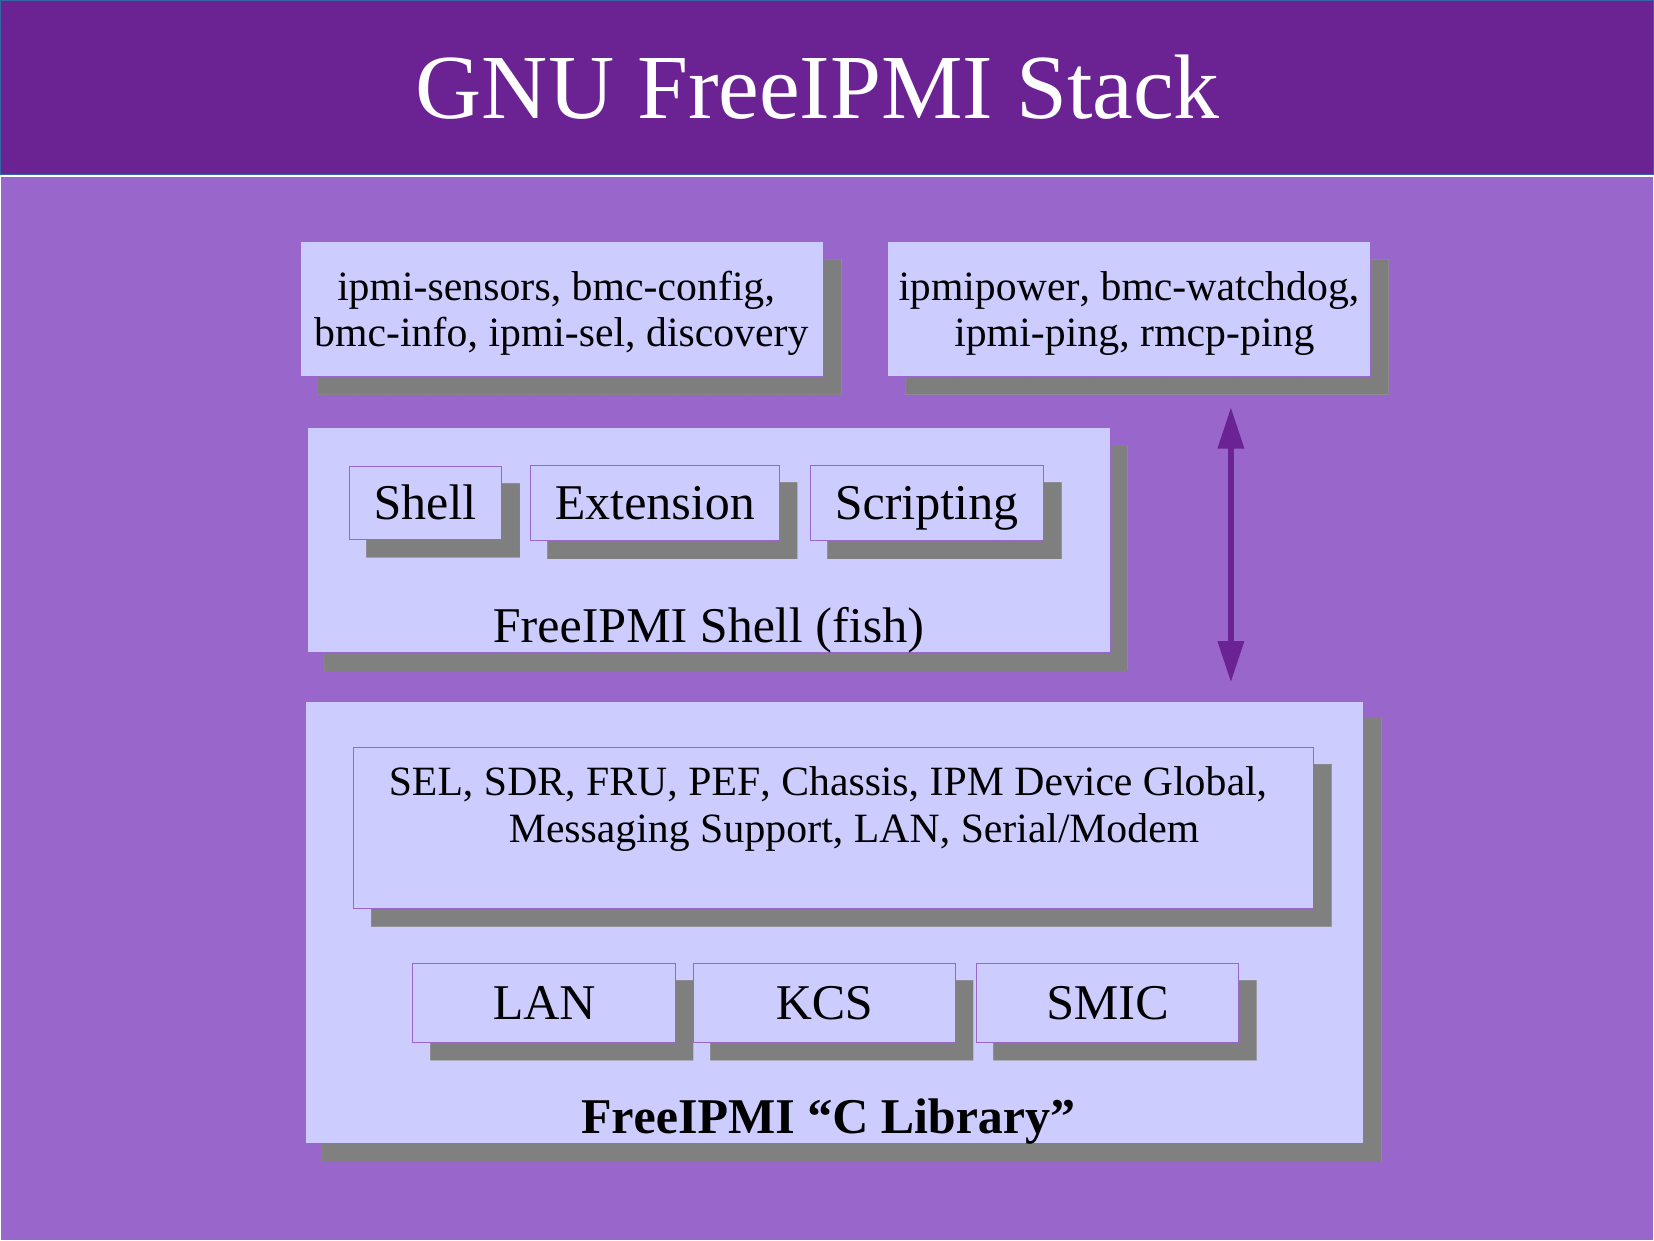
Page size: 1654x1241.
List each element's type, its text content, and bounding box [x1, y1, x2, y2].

text_box KCS [693, 963, 956, 1043]
text_box Shell [349, 466, 502, 540]
text_box SEL, SDR, FRU, PEF, Chassis, IPM Device Global, Messaging Support, LAN, Serial/Modem [353, 747, 1314, 909]
text_box Extension [530, 465, 780, 541]
text_box SMIC [976, 963, 1239, 1043]
text_box ipmi-sensors, bmc-config, bmc-info, ipmi-sel, discovery [300, 241, 824, 377]
title GNU FreeIPMI Stack [112, 0, 1525, 175]
text_box LAN [412, 963, 676, 1043]
text_box Scripting [810, 465, 1044, 541]
text_box ipmipower, bmc-watchdog, ipmi-ping, rmcp-ping [887, 241, 1371, 377]
text_box FreeIPMI Shell (fish) [307, 427, 1111, 653]
text_box FreeIPMI “C Library” [305, 701, 1364, 1144]
